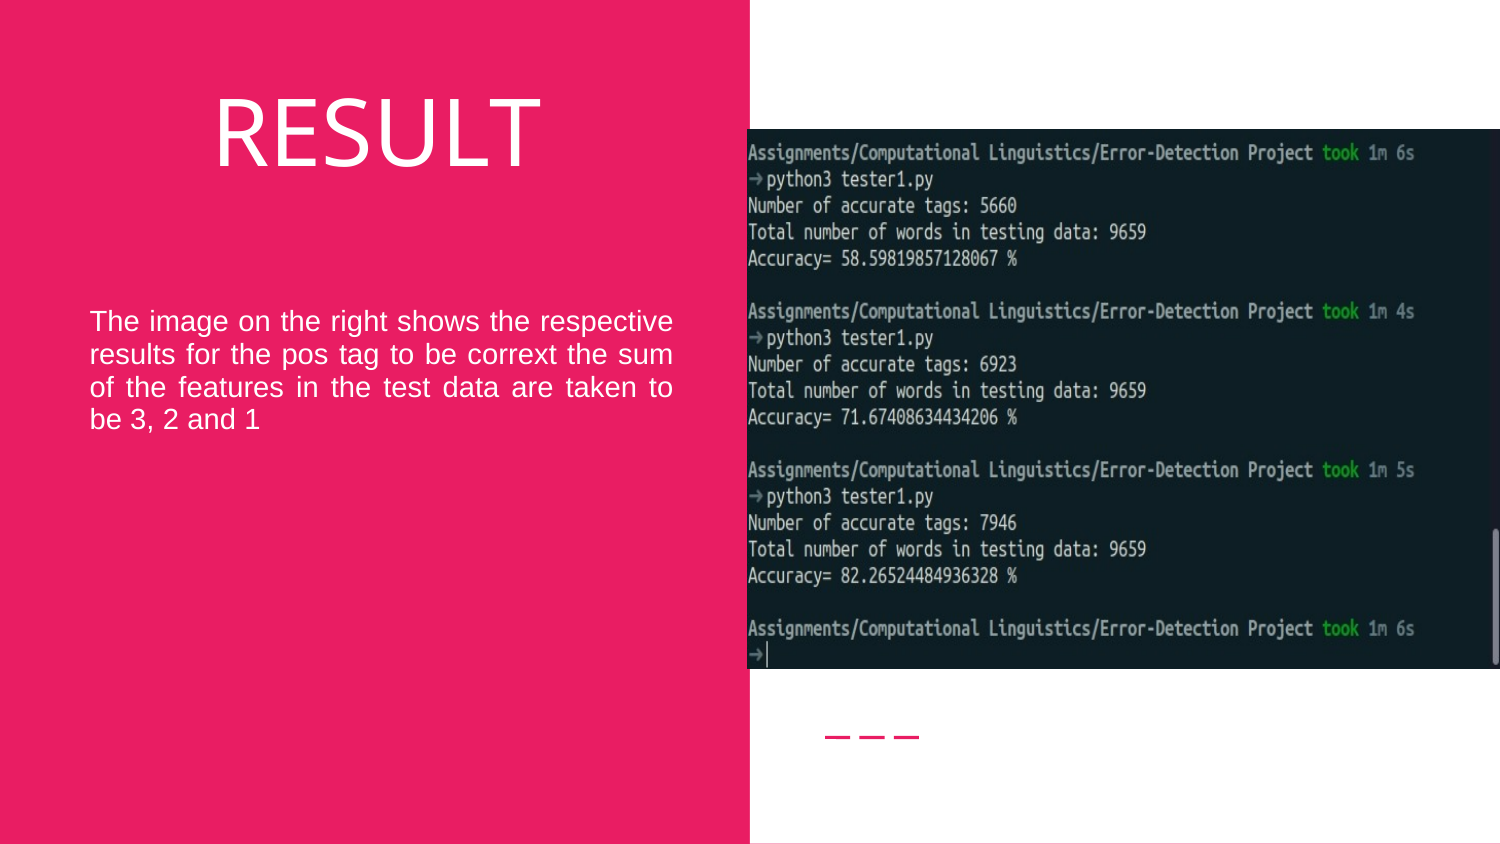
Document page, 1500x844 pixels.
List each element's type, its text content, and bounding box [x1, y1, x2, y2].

title RESULT [43, 19, 710, 241]
list The image on the right shows the respective results for the pos tag to be corrext the sum of the features in the test data are taken to be 3, 2 and 1 [18, 88, 675, 653]
picture [745, 129, 1500, 669]
